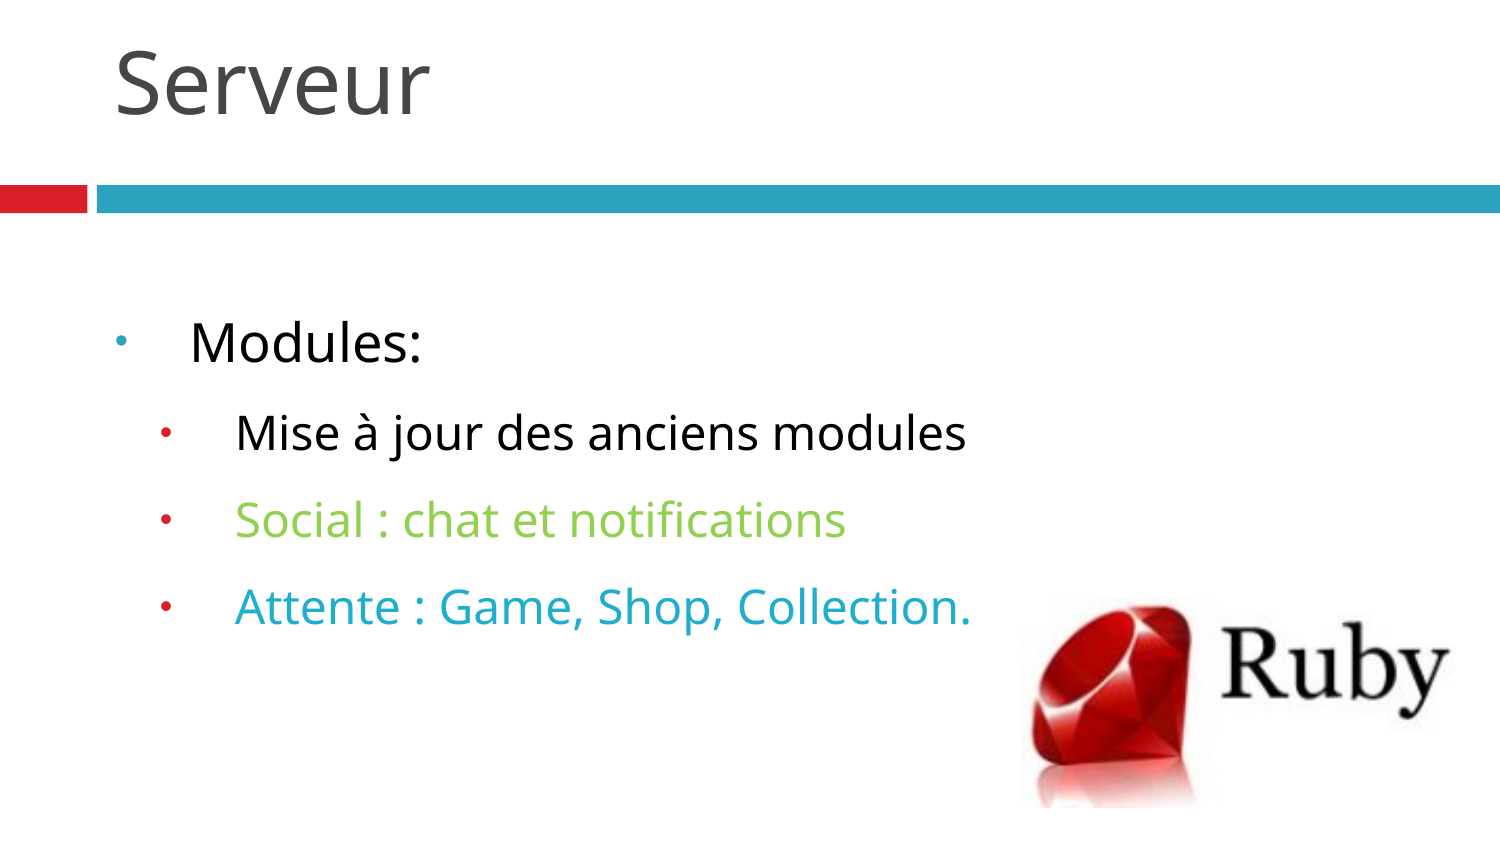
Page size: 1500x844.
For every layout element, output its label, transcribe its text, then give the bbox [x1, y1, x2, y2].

title Serveur [99, 19, 1438, 185]
picture [1021, 598, 1462, 808]
list Modules: Mise à jour des anciens modules Social : chat et notifications Attente : Game, Shop, Collection. [99, 221, 1435, 722]
